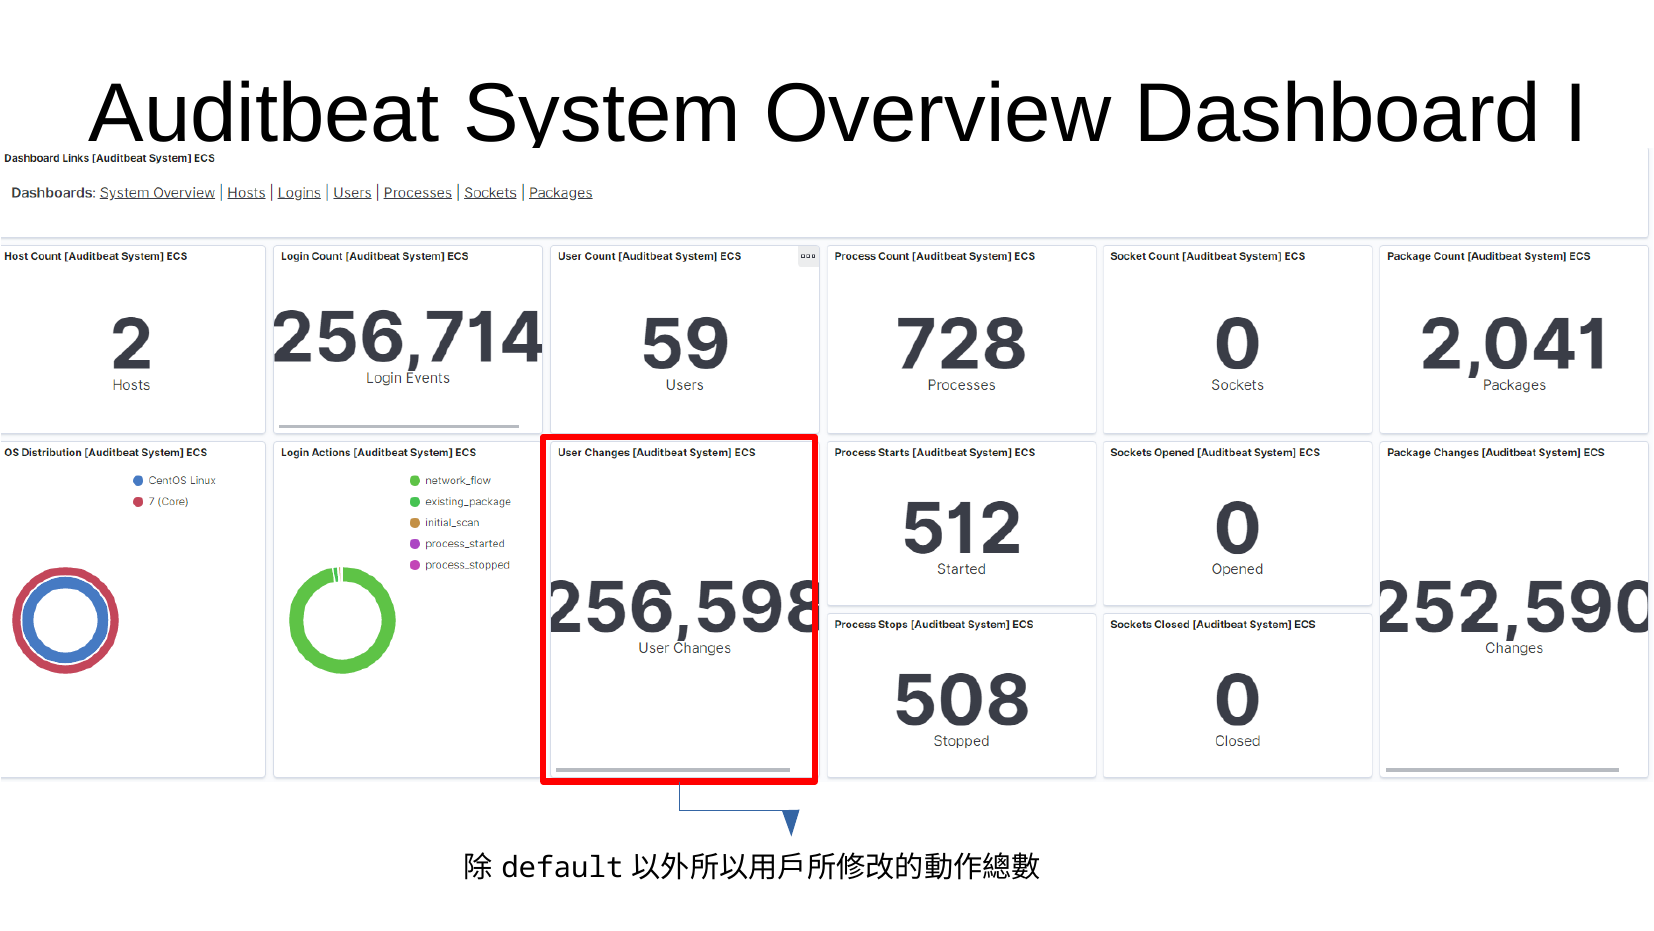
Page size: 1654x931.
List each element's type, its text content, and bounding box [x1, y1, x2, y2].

text_box Auditbeat System Overview Dashboard I [70, 59, 1607, 148]
picture [546, 440, 812, 778]
text_box 除default以外所以用戶所修改的動作總數 [448, 836, 1134, 886]
picture [1, 148, 1654, 782]
